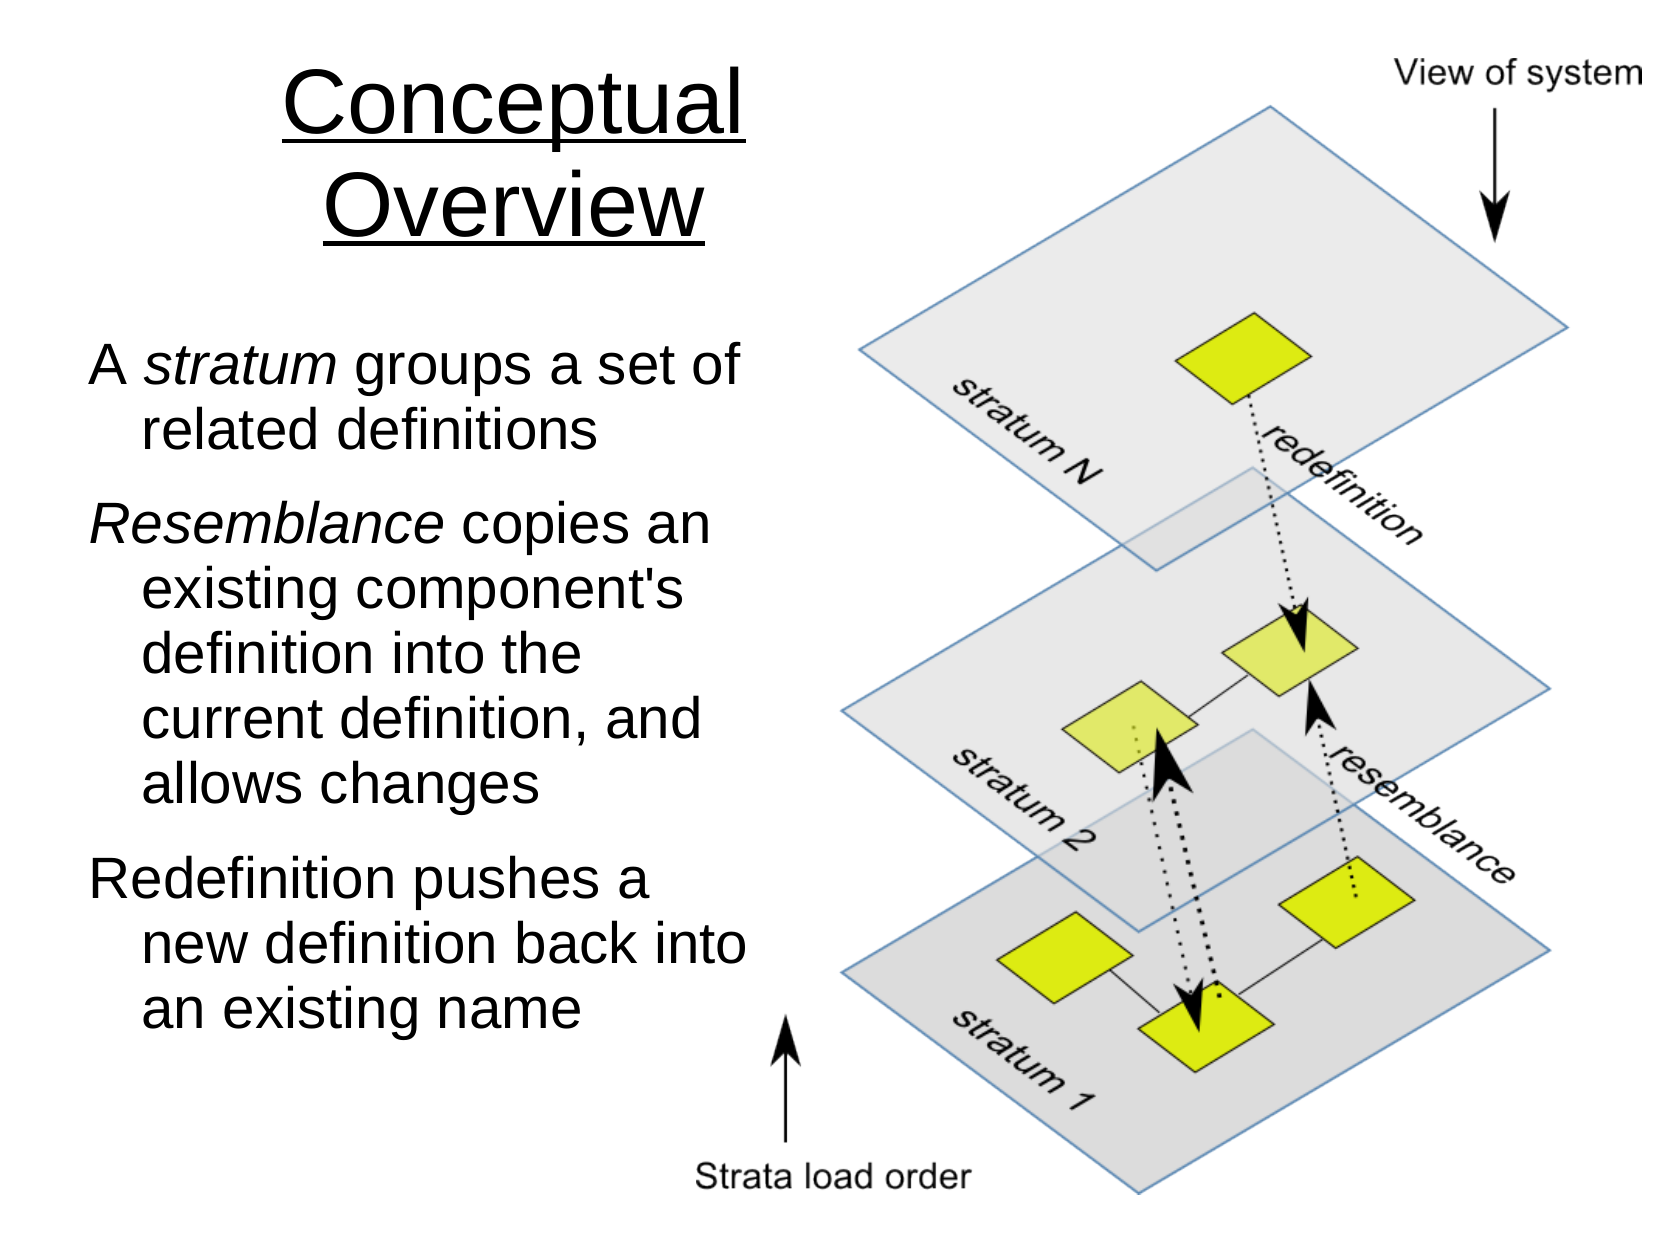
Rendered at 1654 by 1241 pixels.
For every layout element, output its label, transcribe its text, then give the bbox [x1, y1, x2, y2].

title Conceptual Overview [82, 49, 945, 257]
list A stratum groups a set of related definitions Resemblance copies an existing component's definition into the current definition, and allows changes Redefinition pushes a new definition back into an existing name [70, 331, 756, 1136]
picture [696, 58, 1642, 1195]
